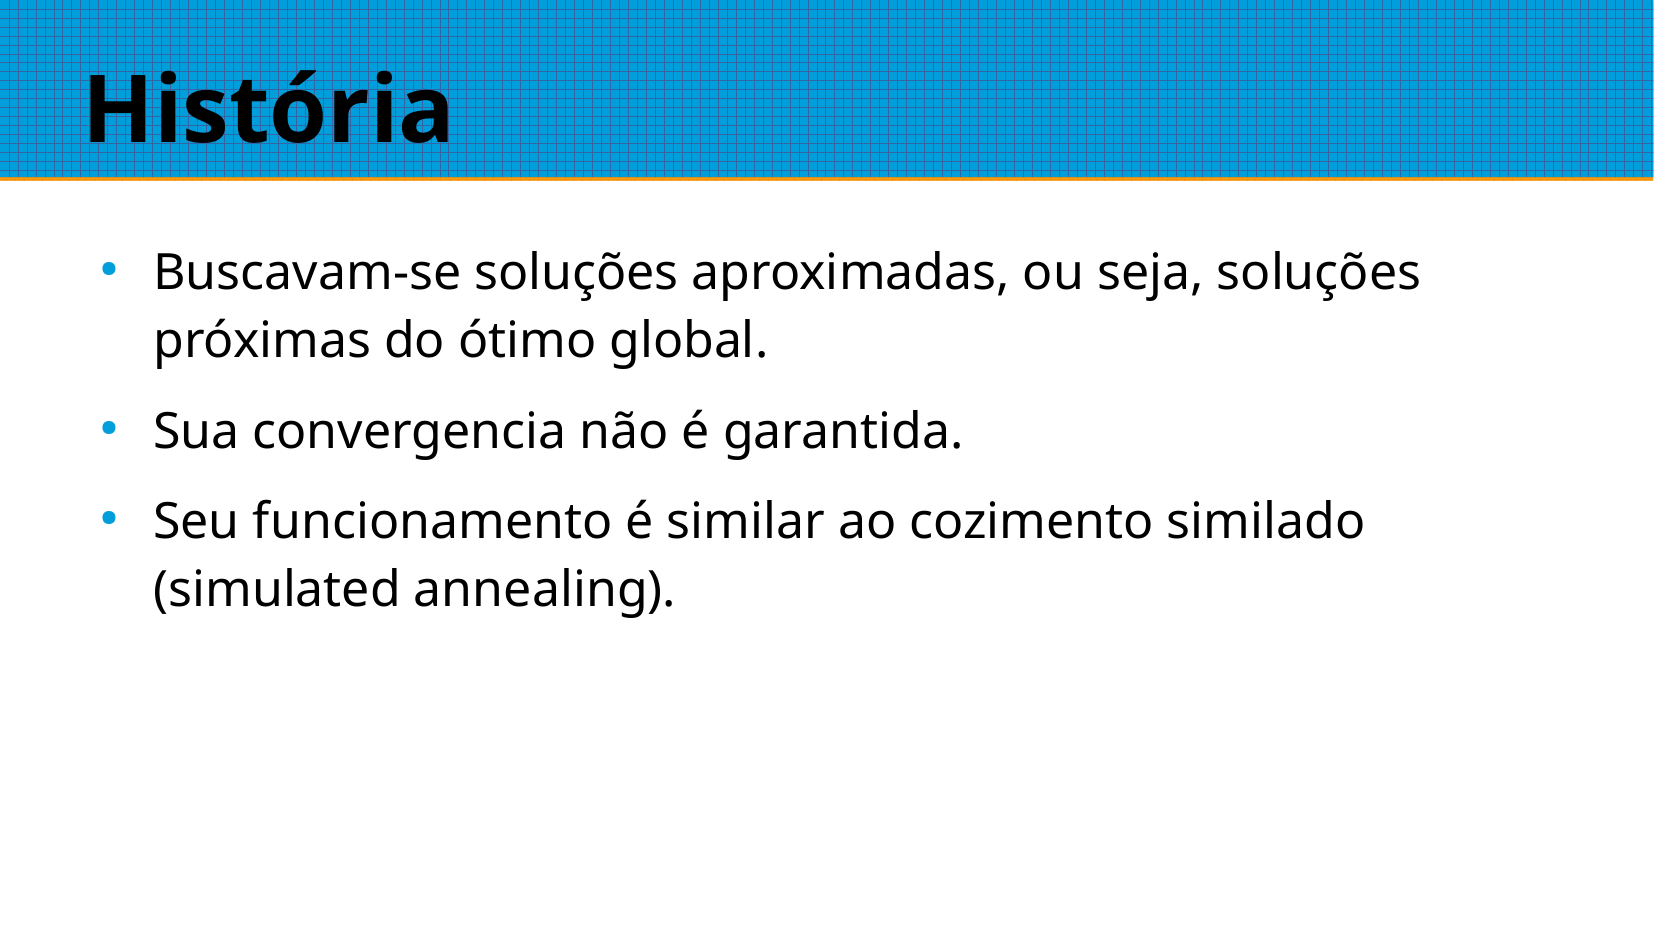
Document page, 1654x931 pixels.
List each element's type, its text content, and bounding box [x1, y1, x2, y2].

list Buscavam-se soluções aproximadas, ou seja, soluções próximas do ótimo global. Sua convergencia não é garantida. Seu funcionamento é similar ao cozimento similado (simulated annealing). [82, 236, 1563, 886]
title História [82, 14, 1571, 171]
